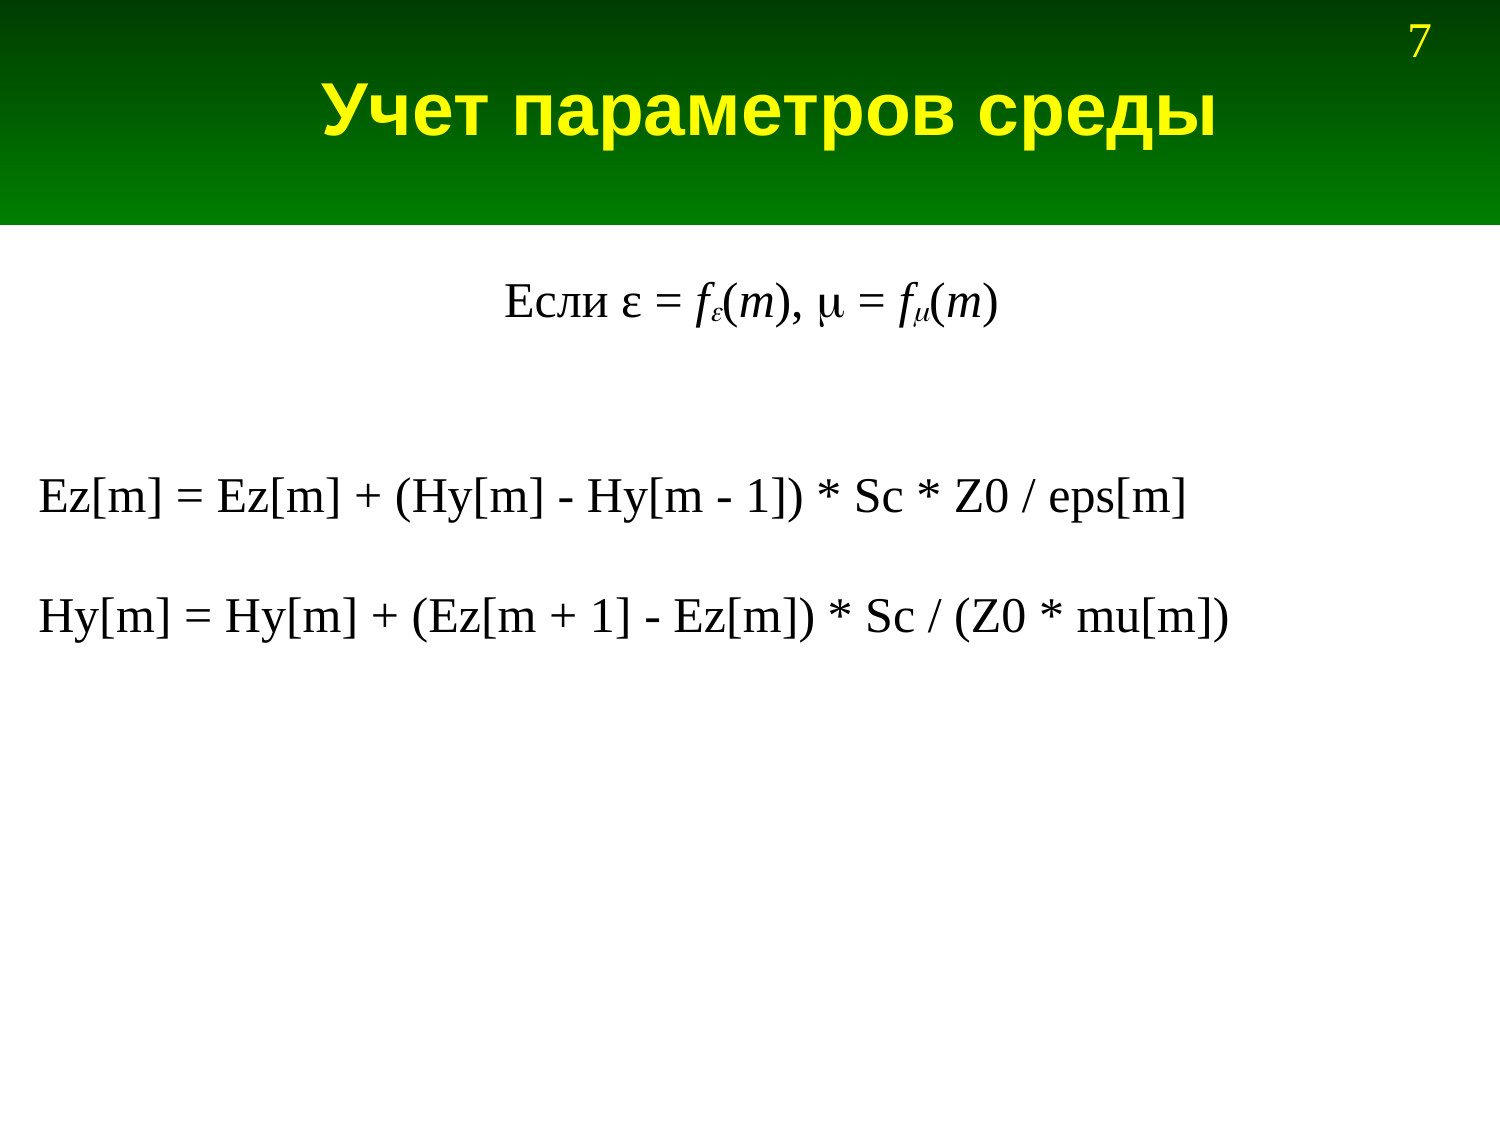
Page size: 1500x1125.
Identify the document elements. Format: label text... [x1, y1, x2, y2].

title Учет параметров среды [100, 7, 1441, 204]
text_box Ez[m] = Ez[m] + (Hy[m] - Hy[m - 1]) * Sc * Z0 / eps[m] Hy[m] = Hy[m] + (Ez[m + 1] - Ez[m]) * Sc / (Z0 * mu[m]) [23, 454, 1465, 650]
text_box Если ε = fe(m), m = fm(m) [489, 259, 1014, 347]
